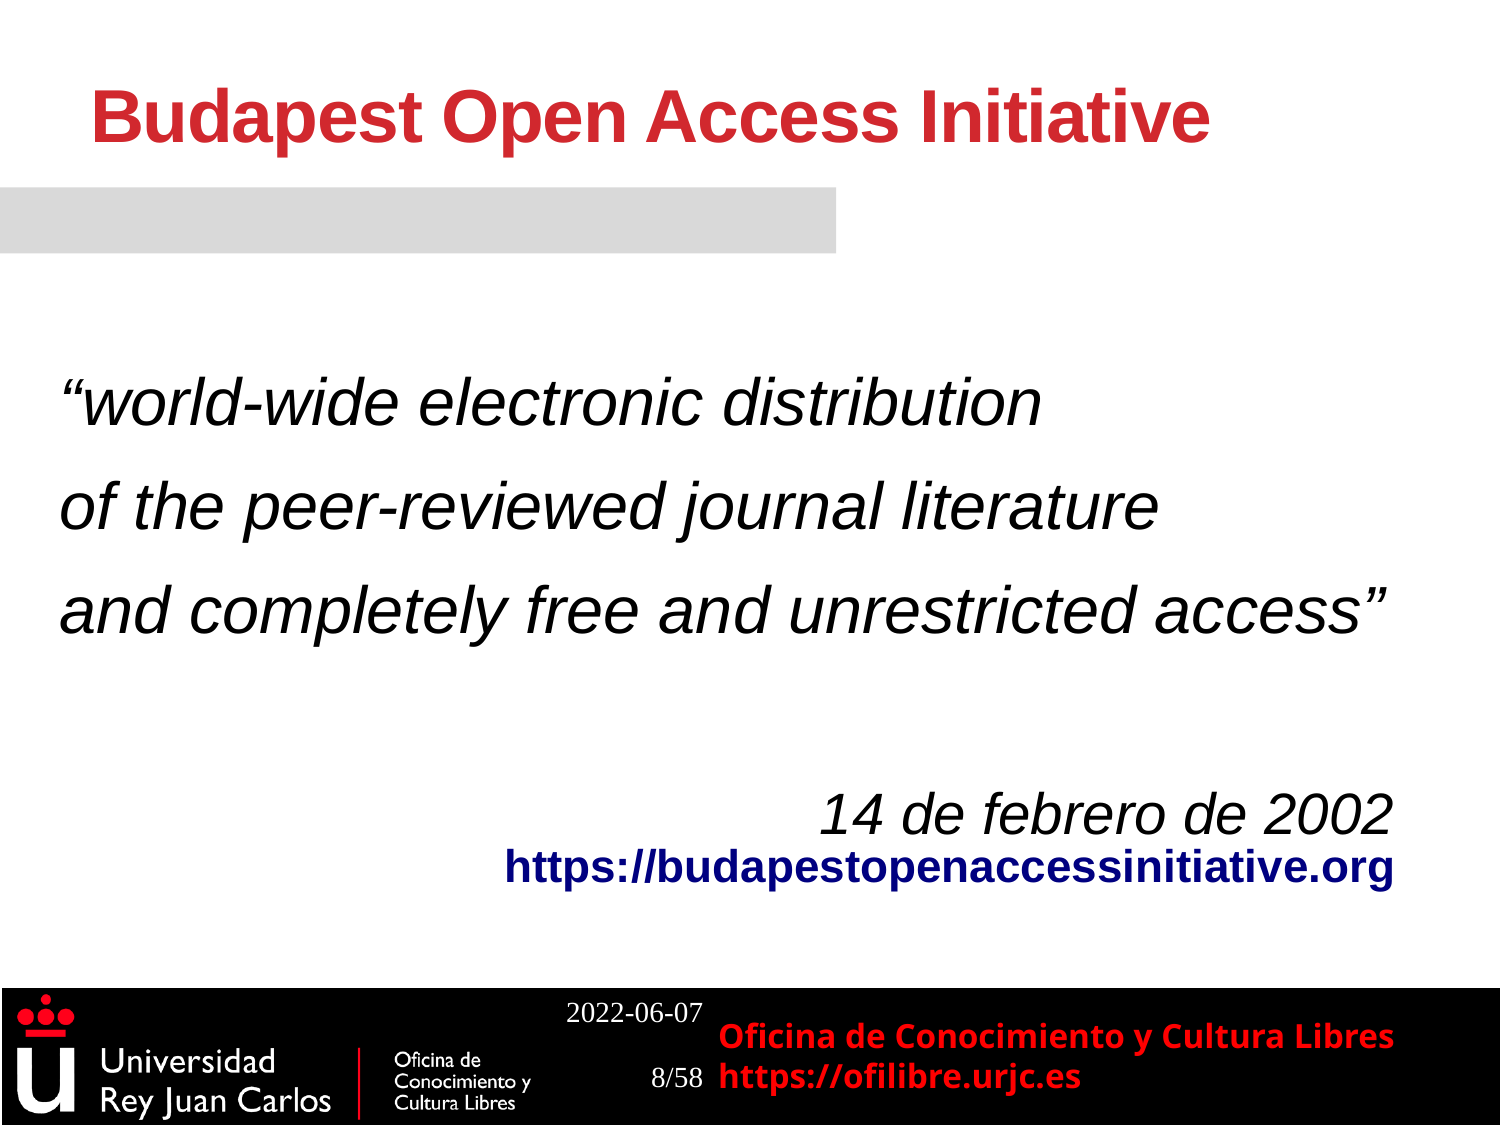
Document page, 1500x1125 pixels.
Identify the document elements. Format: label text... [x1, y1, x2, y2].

text_box “world-wide electronic distribution of the peer-reviewed journal literature and completely free and unrestricted access” 14 de febrero de 2002 [45, 357, 1411, 855]
text_box Budapest Open Access Initiative [0, 24, 1326, 172]
title [75, 7, 1425, 196]
text_box https://budapestopenaccessinitiative.org [489, 833, 1413, 909]
picture [17, 994, 531, 1120]
